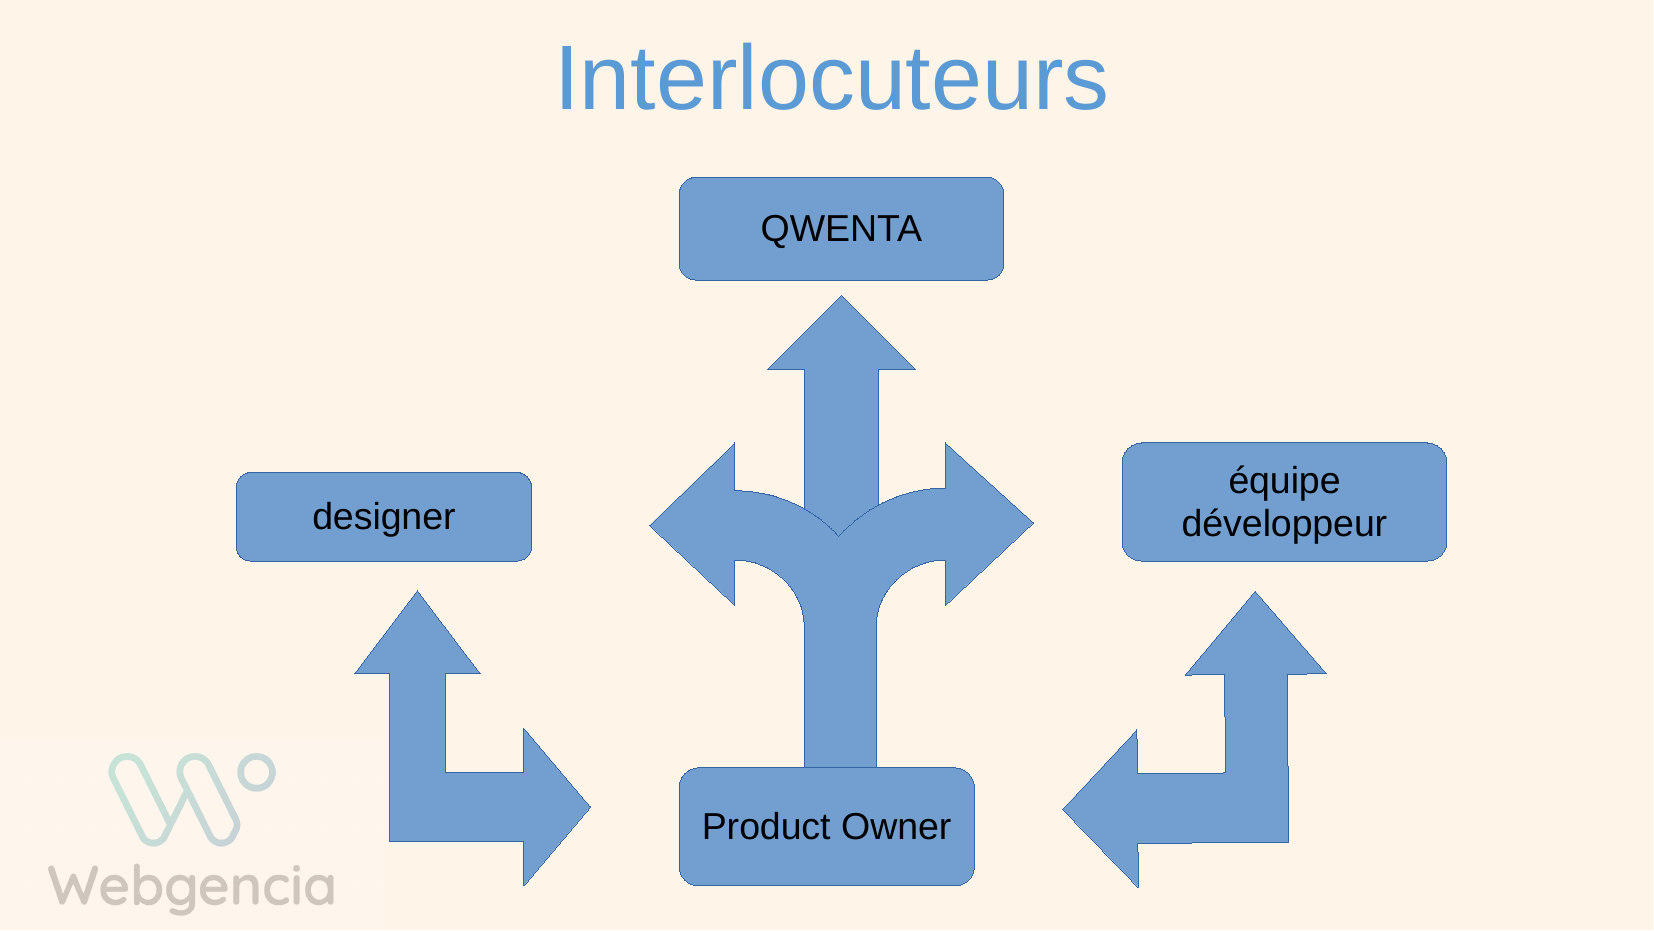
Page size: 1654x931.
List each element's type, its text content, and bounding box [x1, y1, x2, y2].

title Interlocuteurs [88, 0, 1577, 156]
text_box QWENTA [679, 177, 1004, 281]
text_box [1062, 591, 1327, 888]
text_box [649, 295, 1034, 767]
text_box [354, 590, 591, 886]
picture [0, 738, 384, 931]
text_box Product Owner [679, 767, 975, 886]
text_box équipe développeur [1122, 442, 1447, 562]
text_box designer [236, 472, 532, 562]
